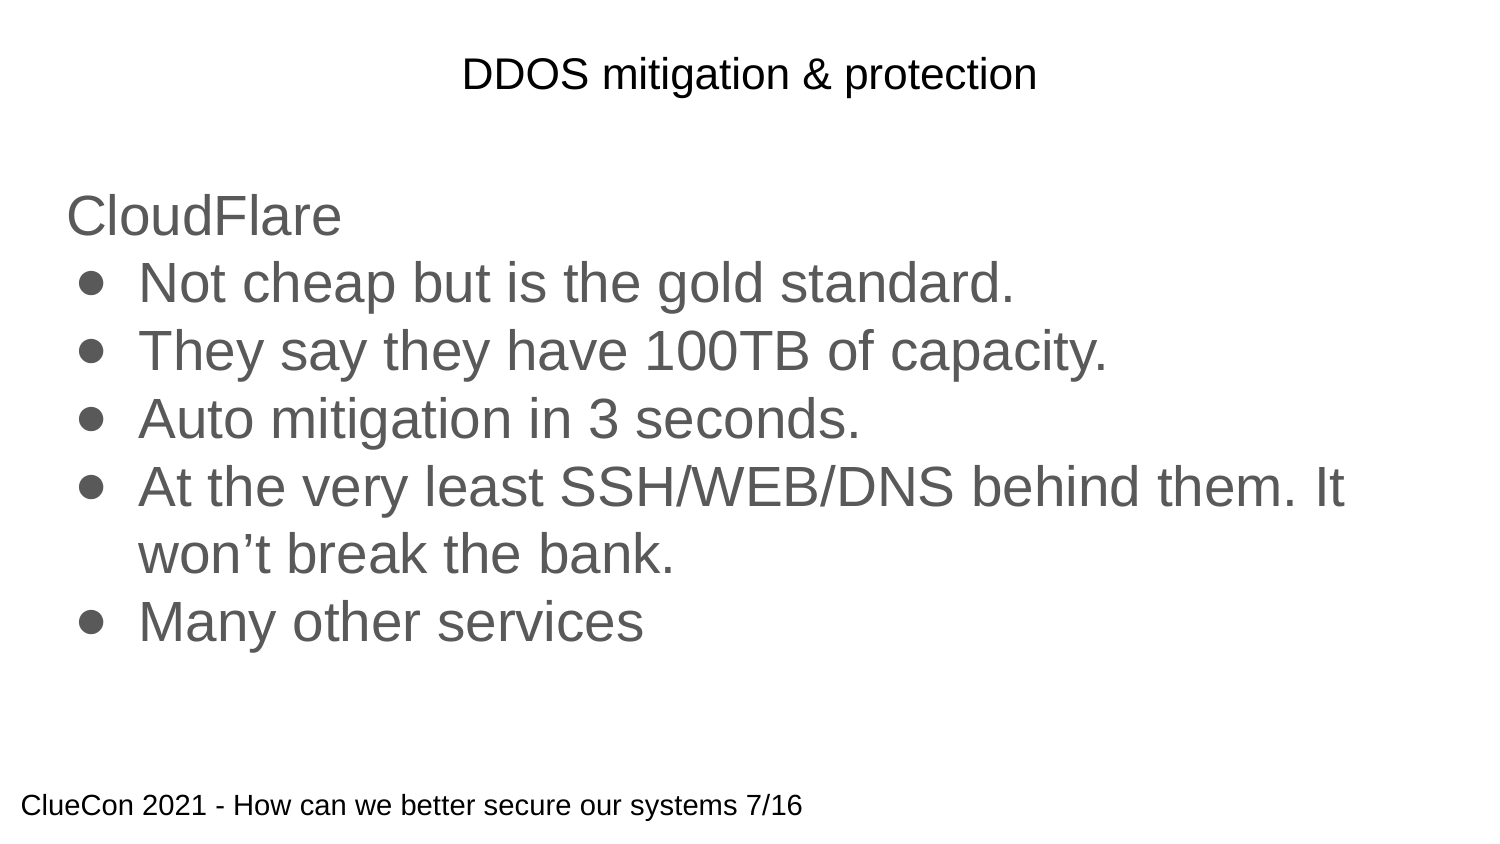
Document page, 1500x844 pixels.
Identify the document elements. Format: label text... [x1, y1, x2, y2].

text_box ClueCon 2021 - How can we better secure our systems 7/16 [5, 771, 1472, 837]
subtitle CloudFlare Not cheap but is the gold standard. They say they have 100TB of capacity. Auto mitigation in 3 seconds. At the very least SSH/WEB/DNS behind them. It won’t break the bank. Many other services [51, 163, 1449, 673]
title DDOS mitigation & protection [51, 29, 1449, 114]
